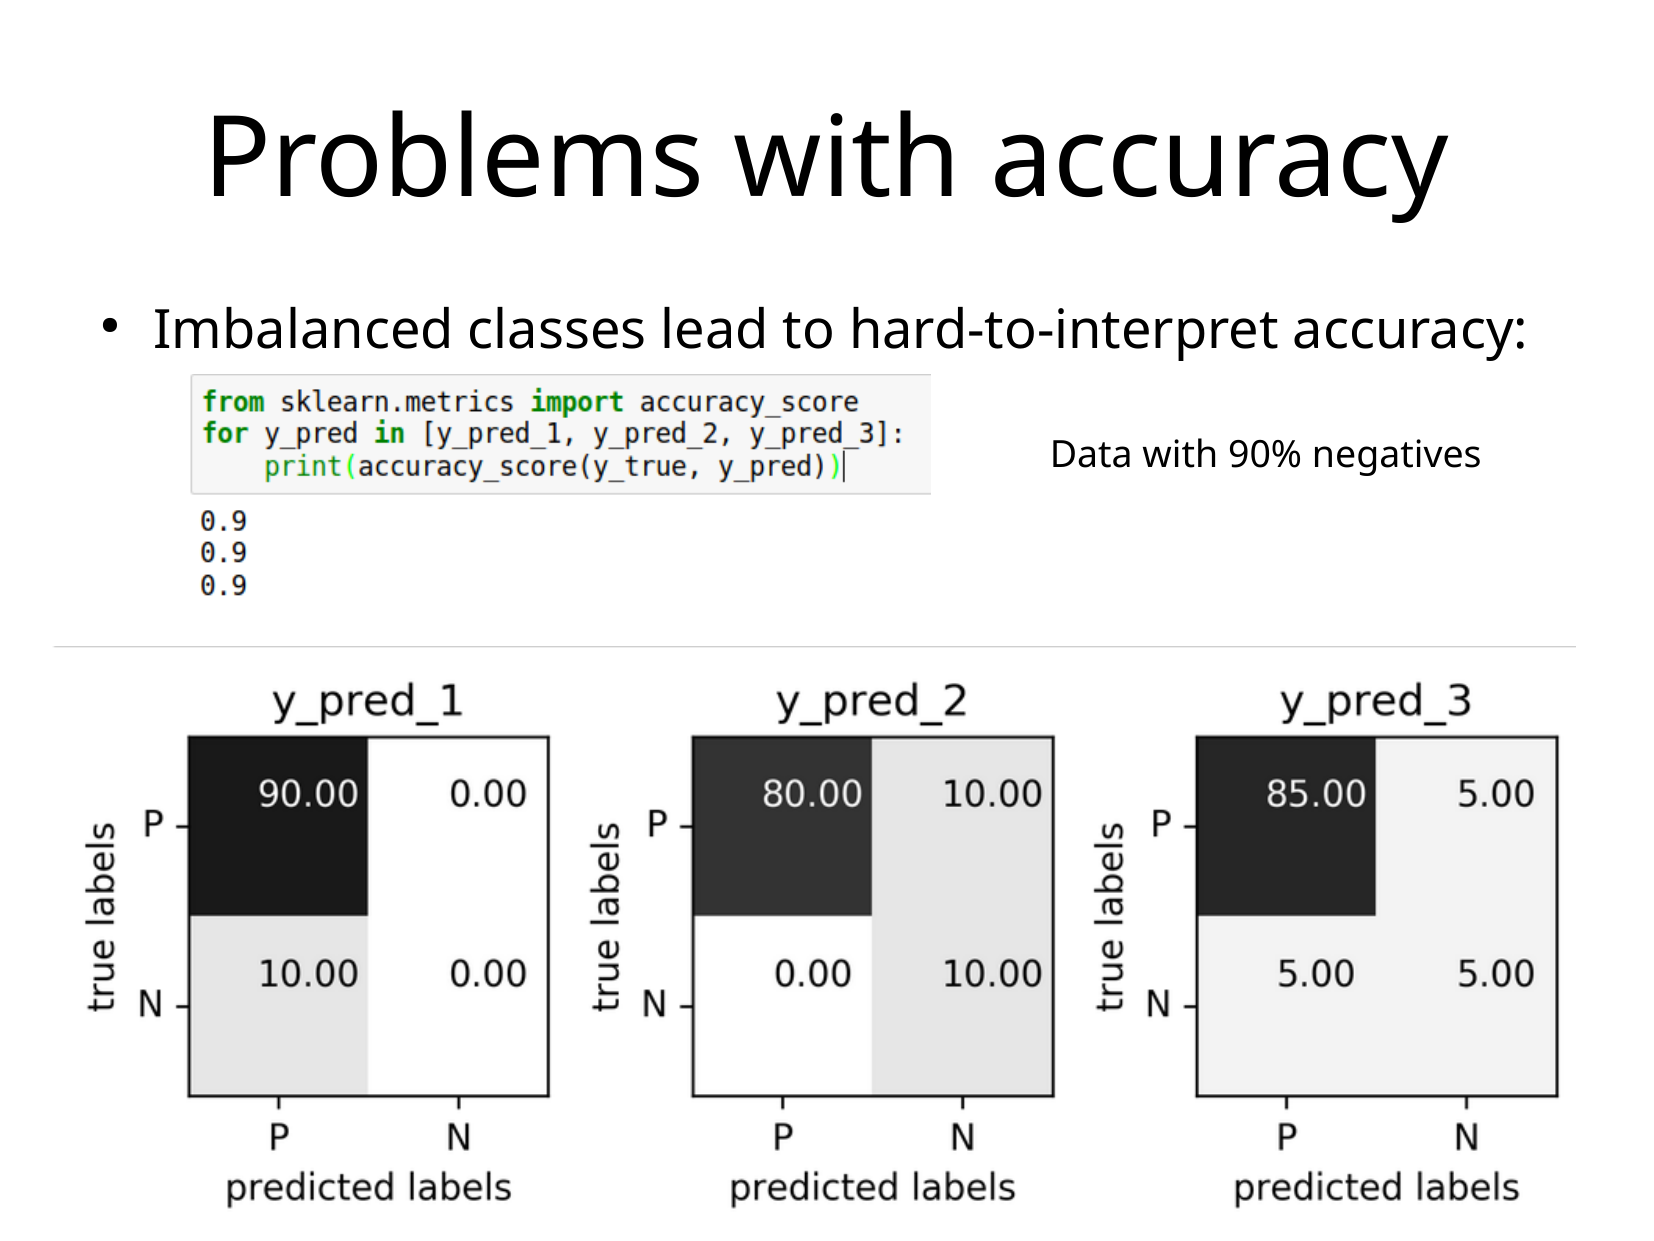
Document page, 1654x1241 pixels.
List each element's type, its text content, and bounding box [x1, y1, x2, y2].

list Imbalanced classes lead to hard-to-interpret accuracy: [82, 290, 1571, 646]
picture [45, 646, 1576, 1216]
picture [183, 374, 931, 608]
title Problems with accuracy [82, 49, 1571, 257]
text_box Data with 90% negatives [1035, 420, 1654, 473]
